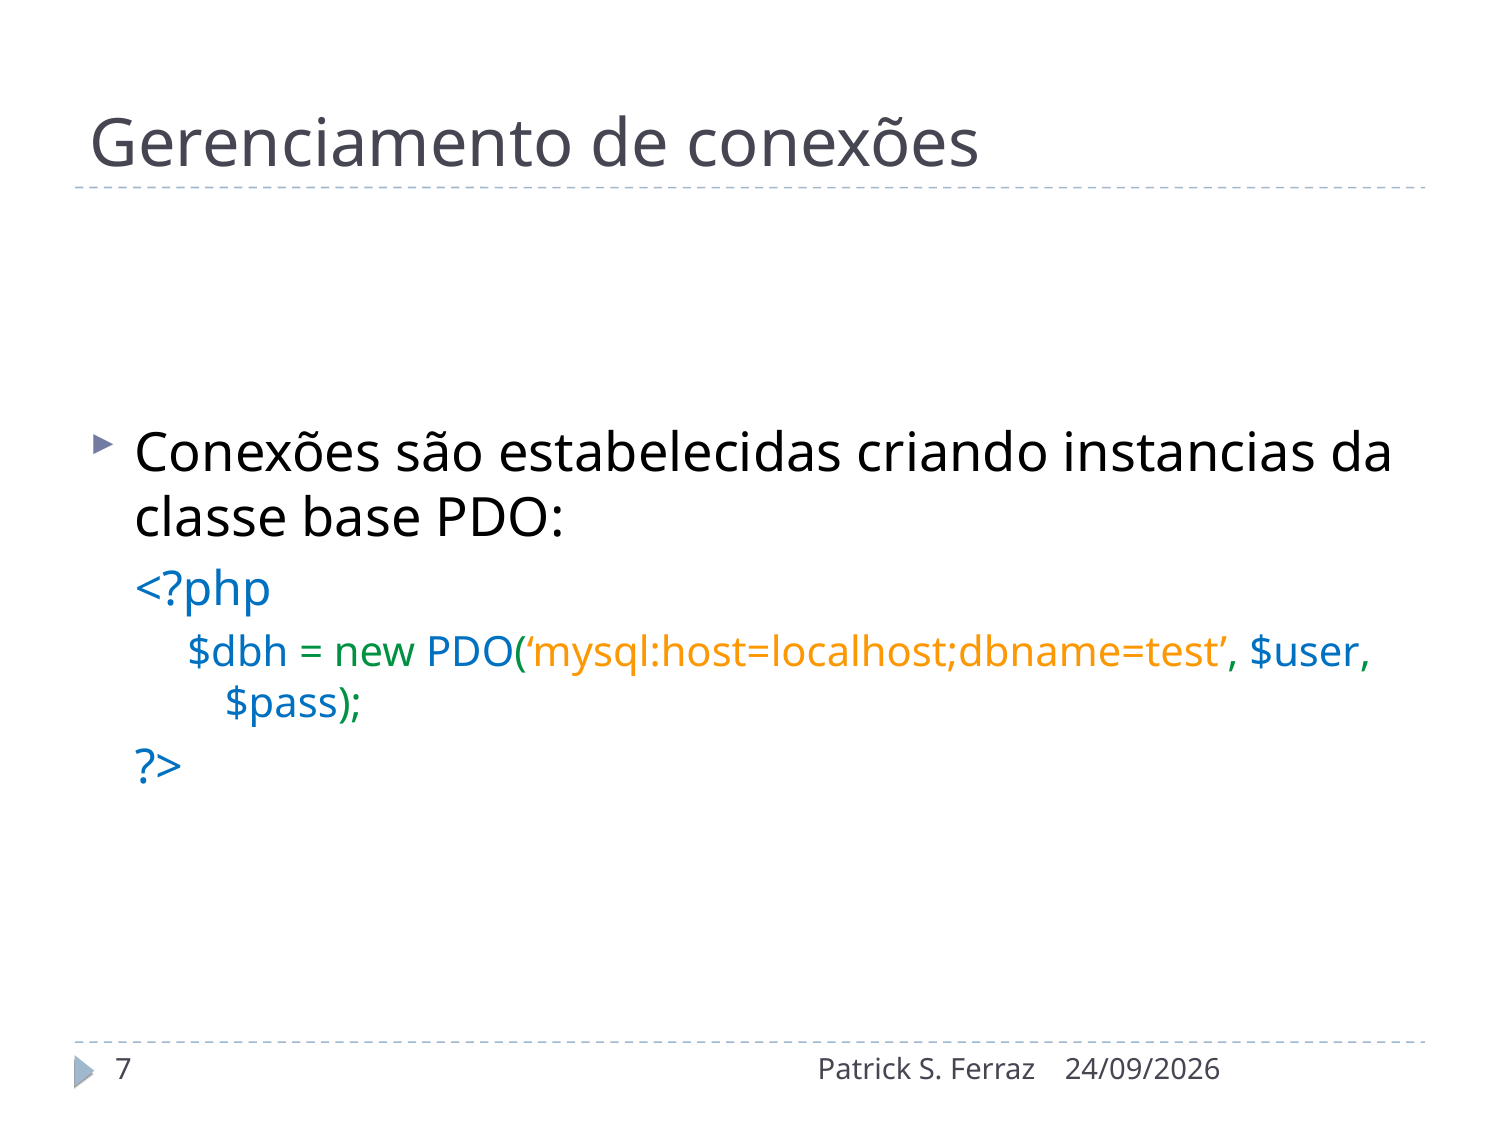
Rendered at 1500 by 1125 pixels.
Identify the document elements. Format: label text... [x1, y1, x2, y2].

footer Patrick S. Ferraz [475, 1042, 1051, 1103]
title Gerenciamento de conexões [75, 24, 1425, 188]
list Conexões são estabelecidas criando instancias da classe base PDO: <?php $dbh = new PDO(‘mysql:host=localhost;dbname=test’, $user, $pass); ?> [75, 200, 1425, 1010]
slide_number <número> [100, 1042, 426, 1103]
slide_number 08/07/2017 [1051, 1042, 1426, 1103]
